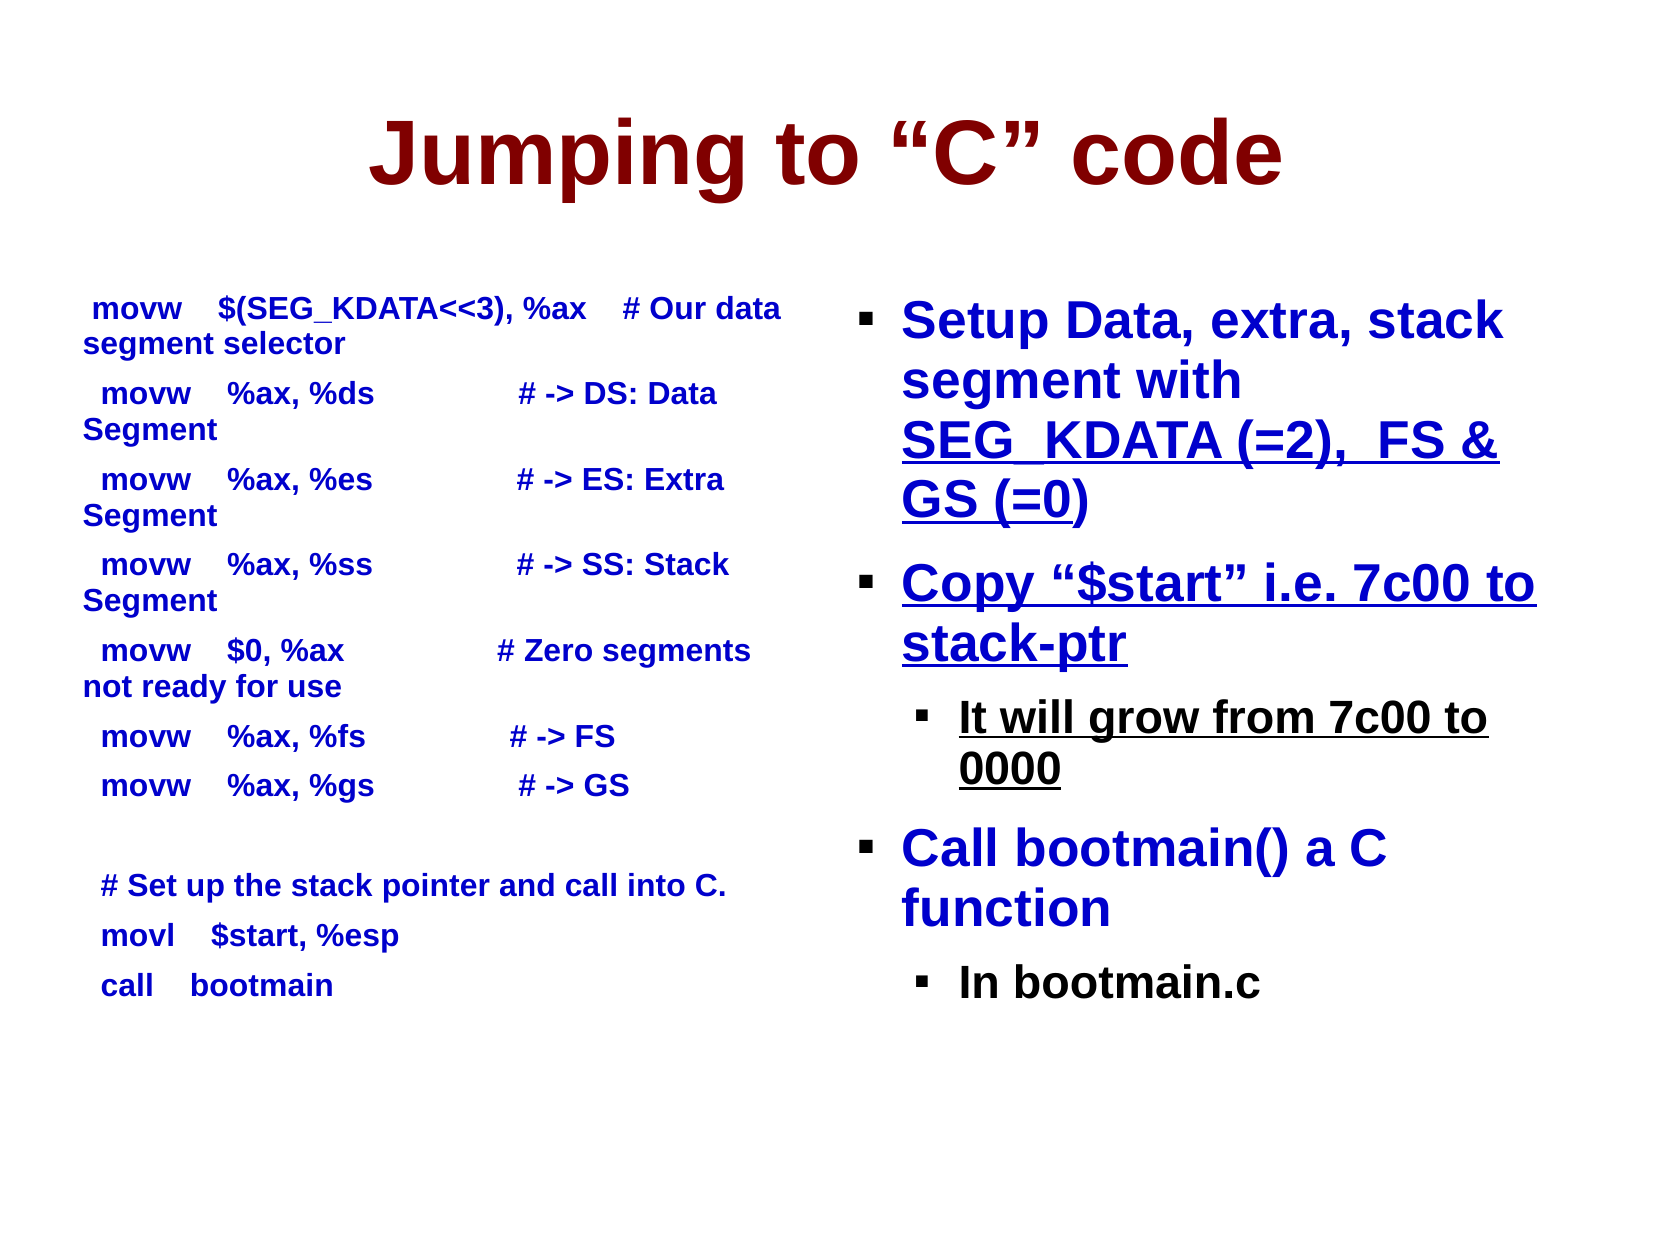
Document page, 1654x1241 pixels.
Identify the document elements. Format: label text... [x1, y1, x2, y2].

list movw $(SEG_KDATA<<3), %ax # Our data segment selector movw %ax, %ds # -> DS: Data Segment movw %ax, %es # -> ES: Extra Segment movw %ax, %ss # -> SS: Stack Segment movw $0, %ax # Zero segments not ready for use movw %ax, %fs # -> FS movw %ax, %gs # -> GS # Set up the stack pointer and call into C. movl $start, %esp call bootmain [82, 290, 809, 1010]
title Jumping to “C” code [82, 49, 1571, 257]
list Setup Data, extra, stack segment with SEG_KDATA (=2), FS & GS (=0) Copy “$start” i.e. 7c00 to stack-ptr It will grow from 7c00 to 0000 Call bootmain() a C function In bootmain.c [845, 290, 1572, 1010]
